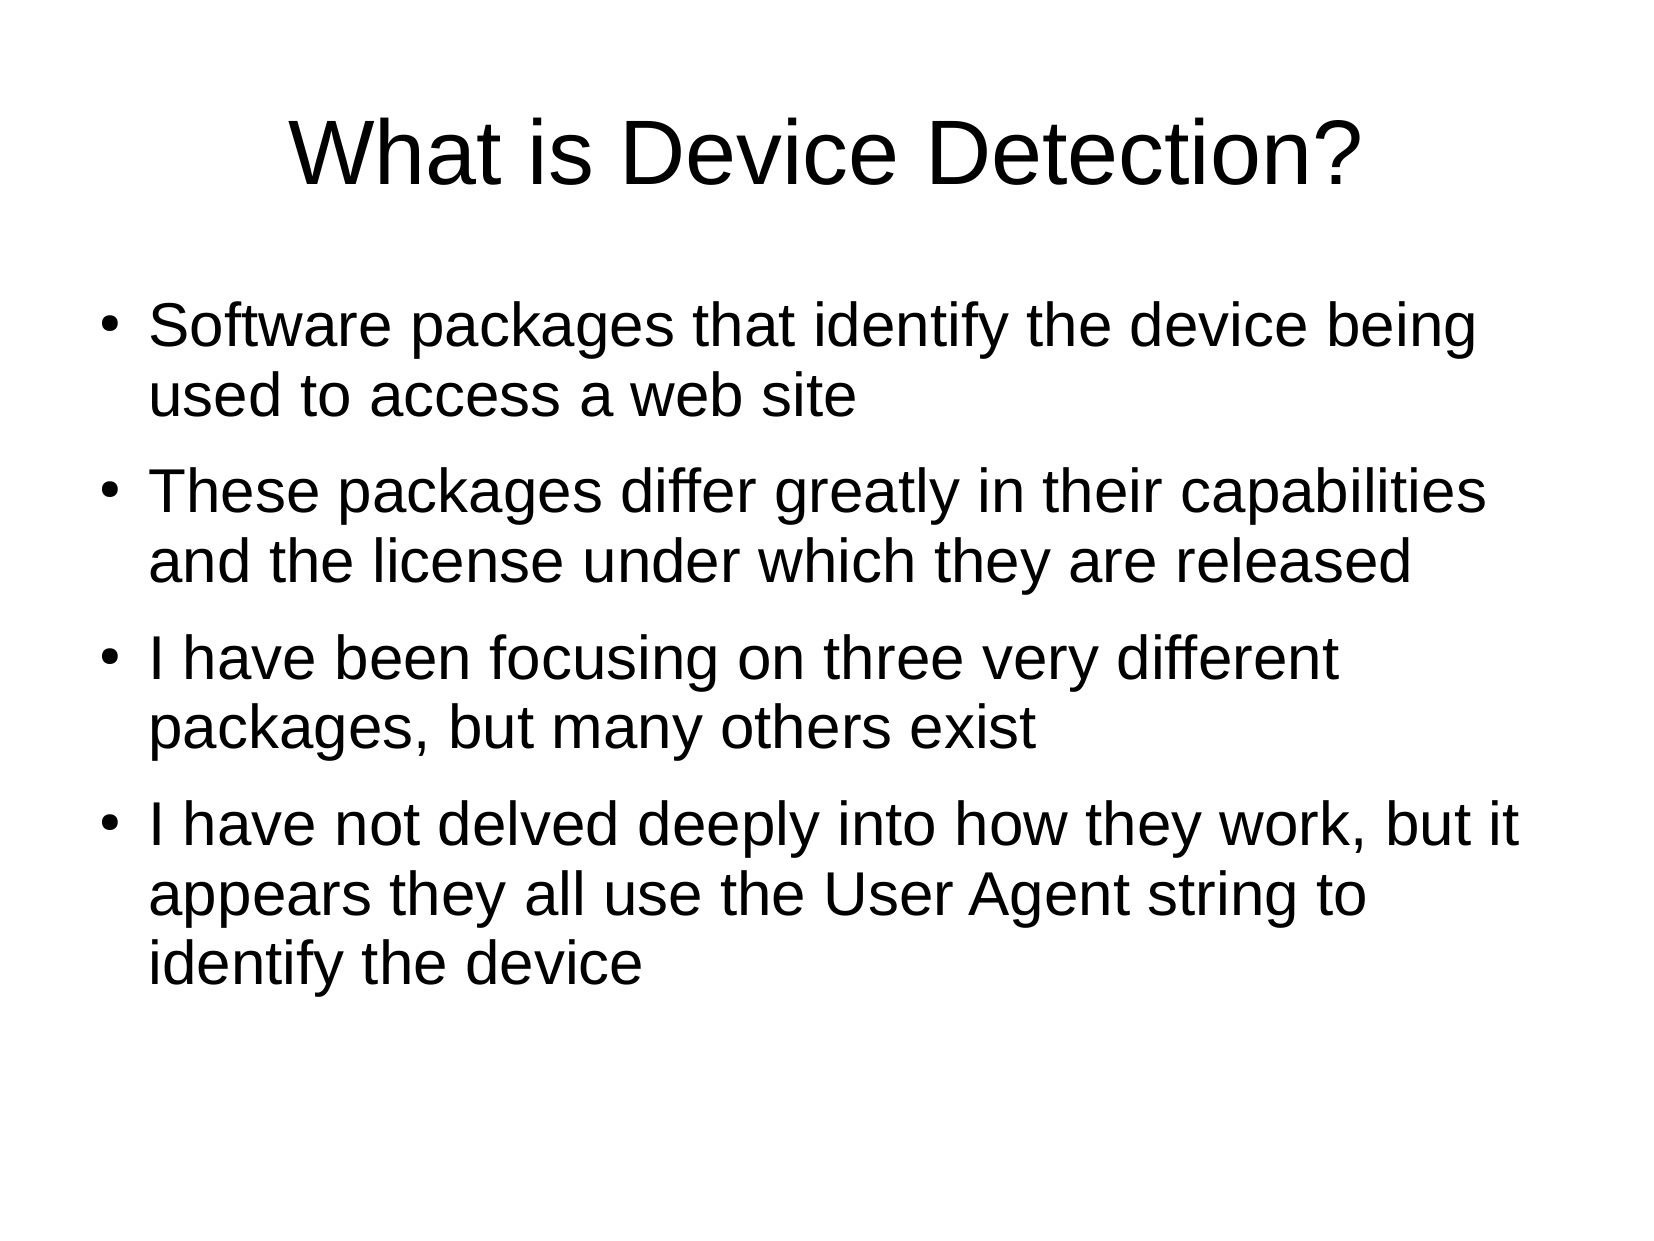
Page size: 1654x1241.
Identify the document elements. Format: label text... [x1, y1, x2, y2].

list Software packages that identify the device being used to access a web site These packages differ greatly in their capabilities and the license under which they are released I have been focusing on three very different packages, but many others exist I have not delved deeply into how they work, but it appears they all use the User Agent string to identify the device [82, 290, 1571, 1010]
title What is Device Detection? [82, 49, 1571, 257]
